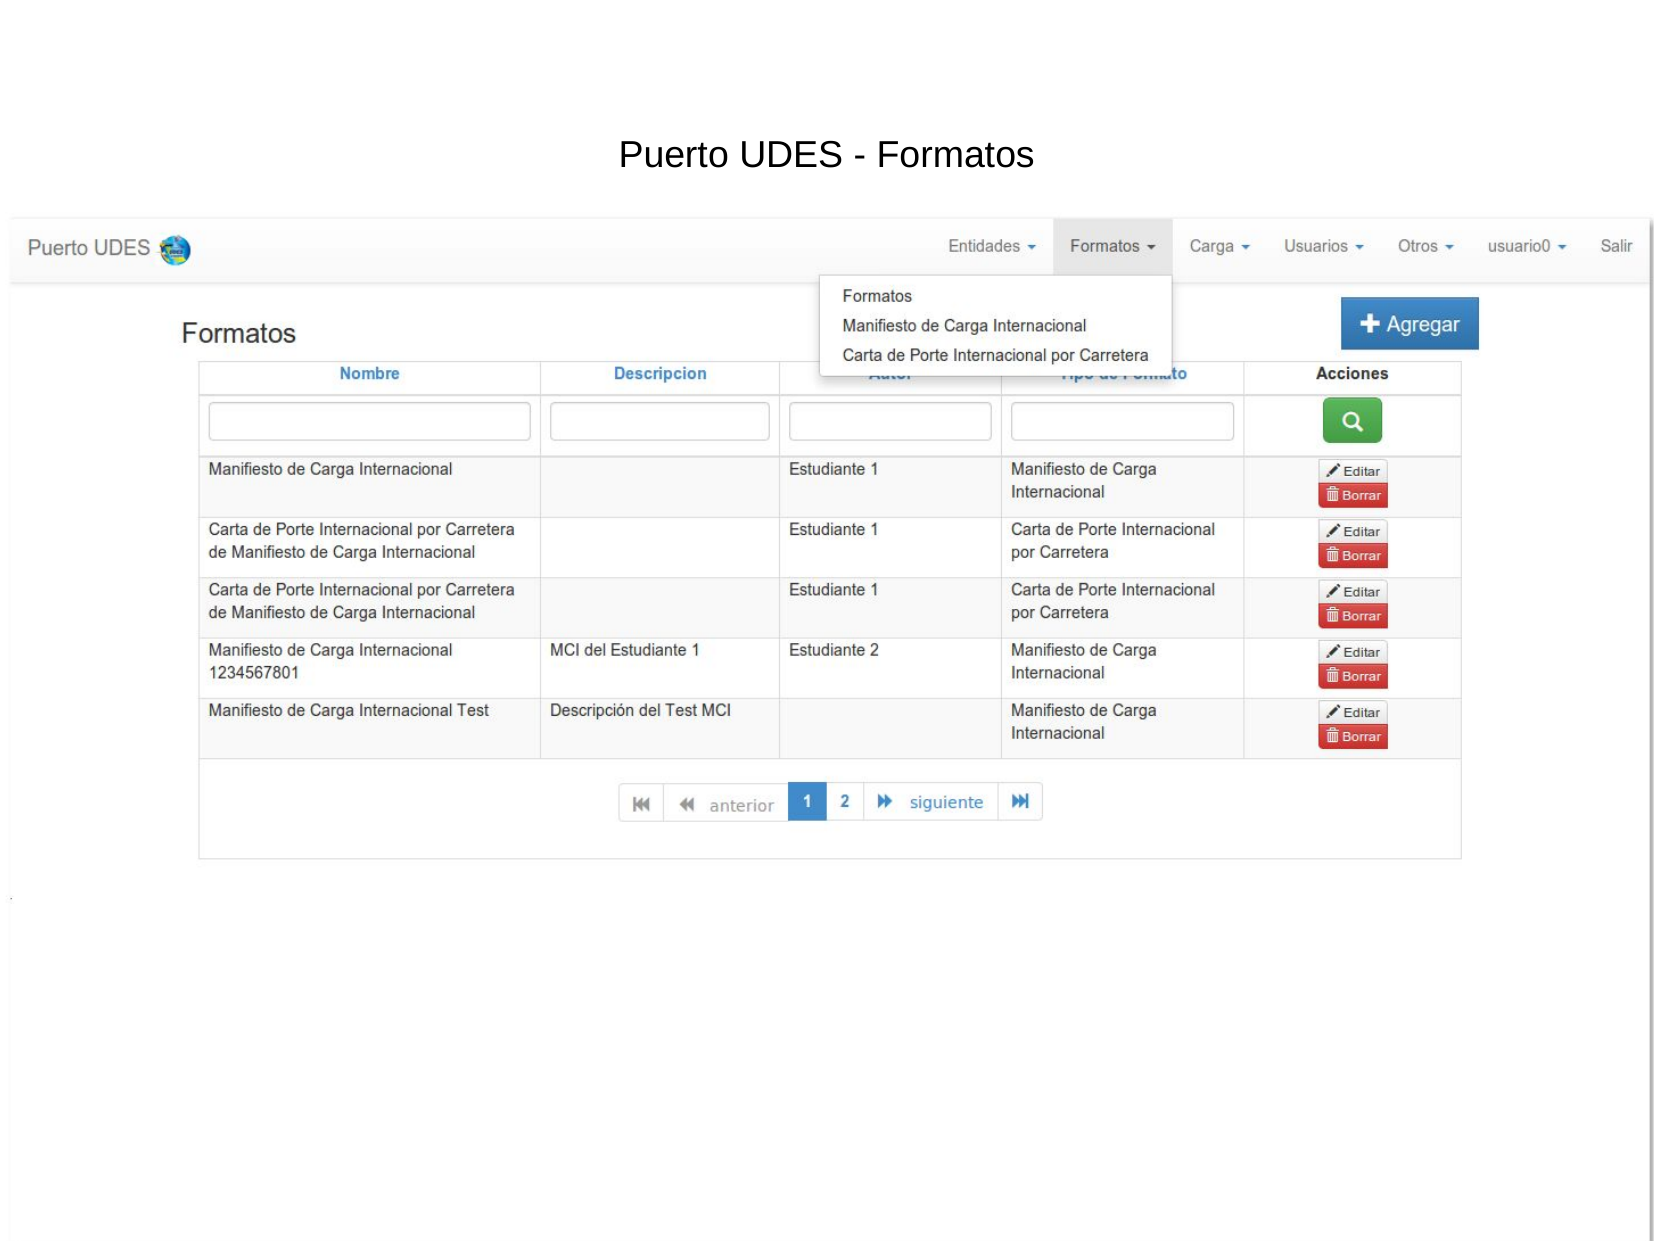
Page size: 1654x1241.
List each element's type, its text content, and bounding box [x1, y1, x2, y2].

text_box Puerto UDES - Formatos [82, 49, 1571, 212]
picture [5, 212, 1654, 1241]
